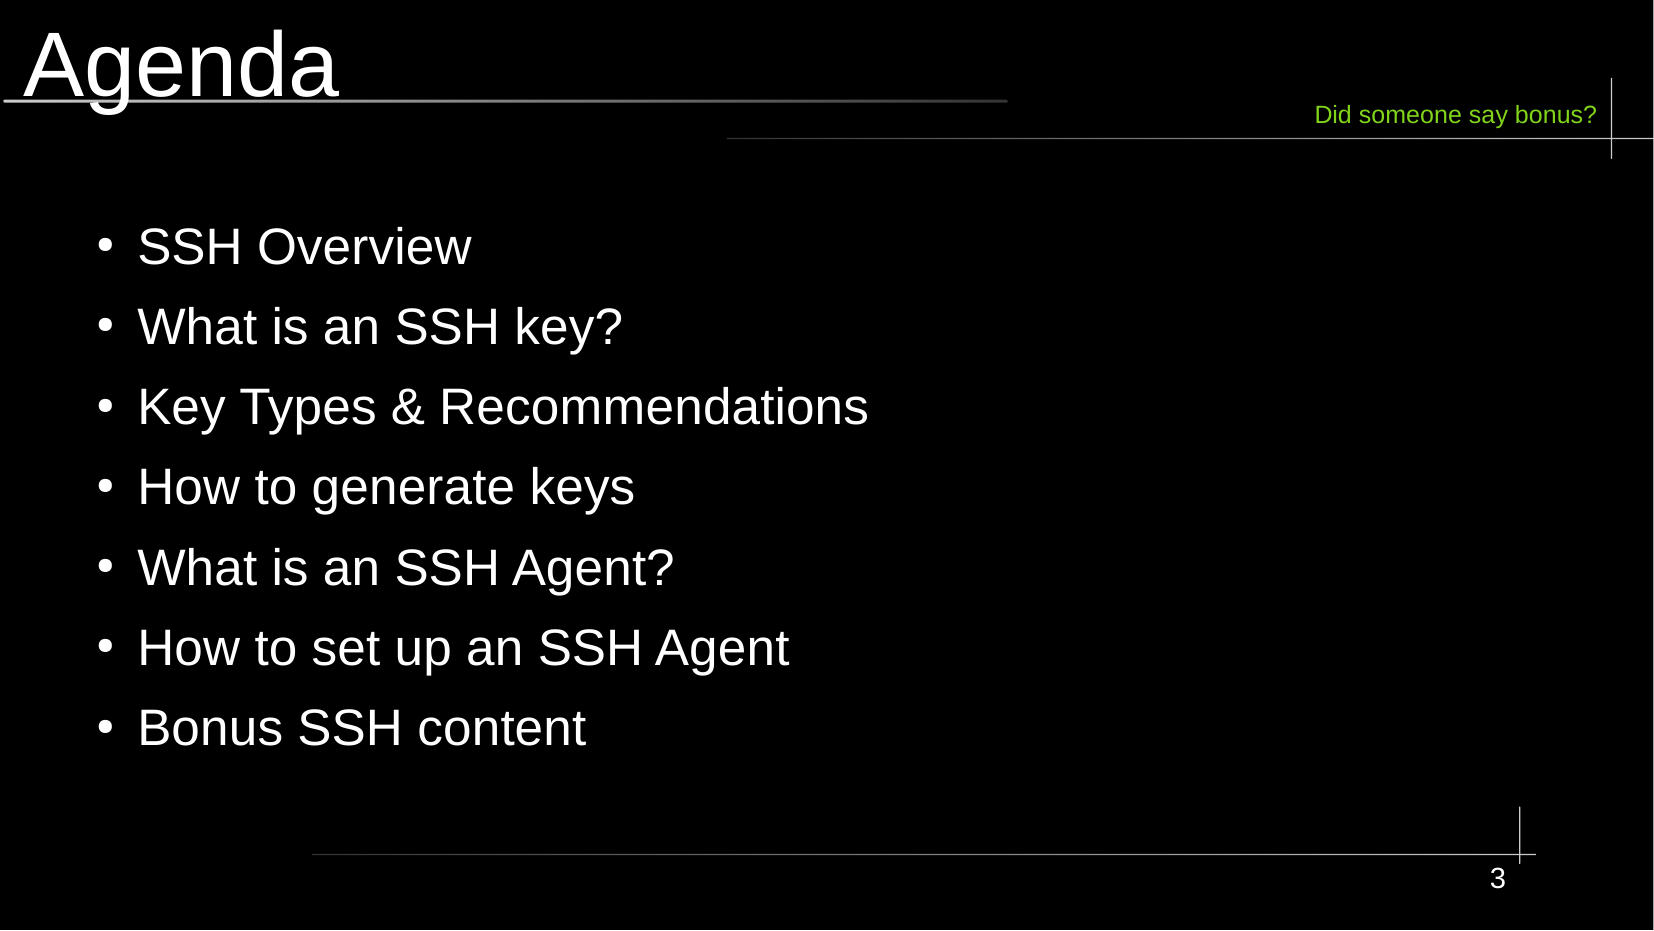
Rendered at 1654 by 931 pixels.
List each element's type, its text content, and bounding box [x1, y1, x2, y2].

text_box Did someone say bonus? [1012, 93, 1613, 137]
title Agenda [23, 11, 1589, 119]
list SSH Overview What is an SSH key? Key Types & Recommendations How to generate keys What is an SSH Agent? How to set up an SSH Agent Bonus SSH content [82, 217, 1571, 758]
